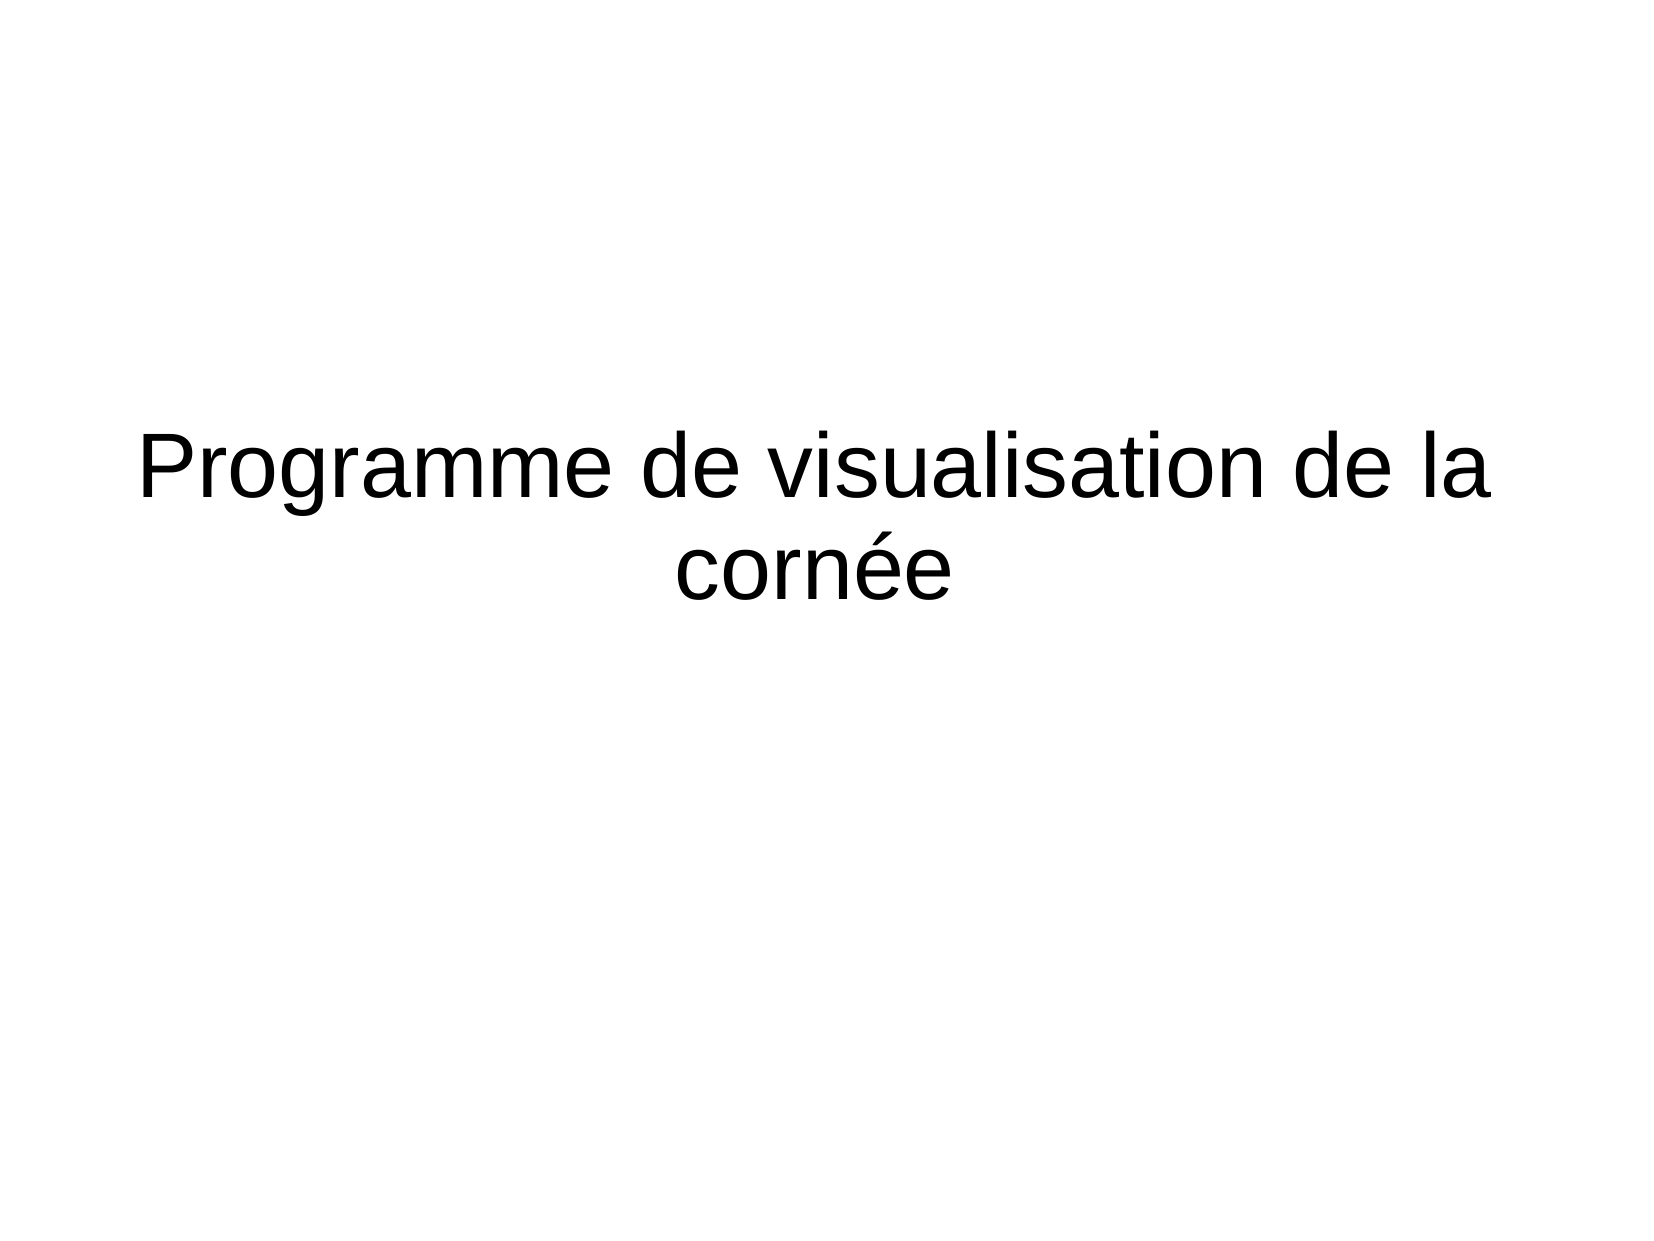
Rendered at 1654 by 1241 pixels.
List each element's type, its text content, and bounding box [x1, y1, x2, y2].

title Programme de visualisation de la cornée [70, 413, 1559, 621]
